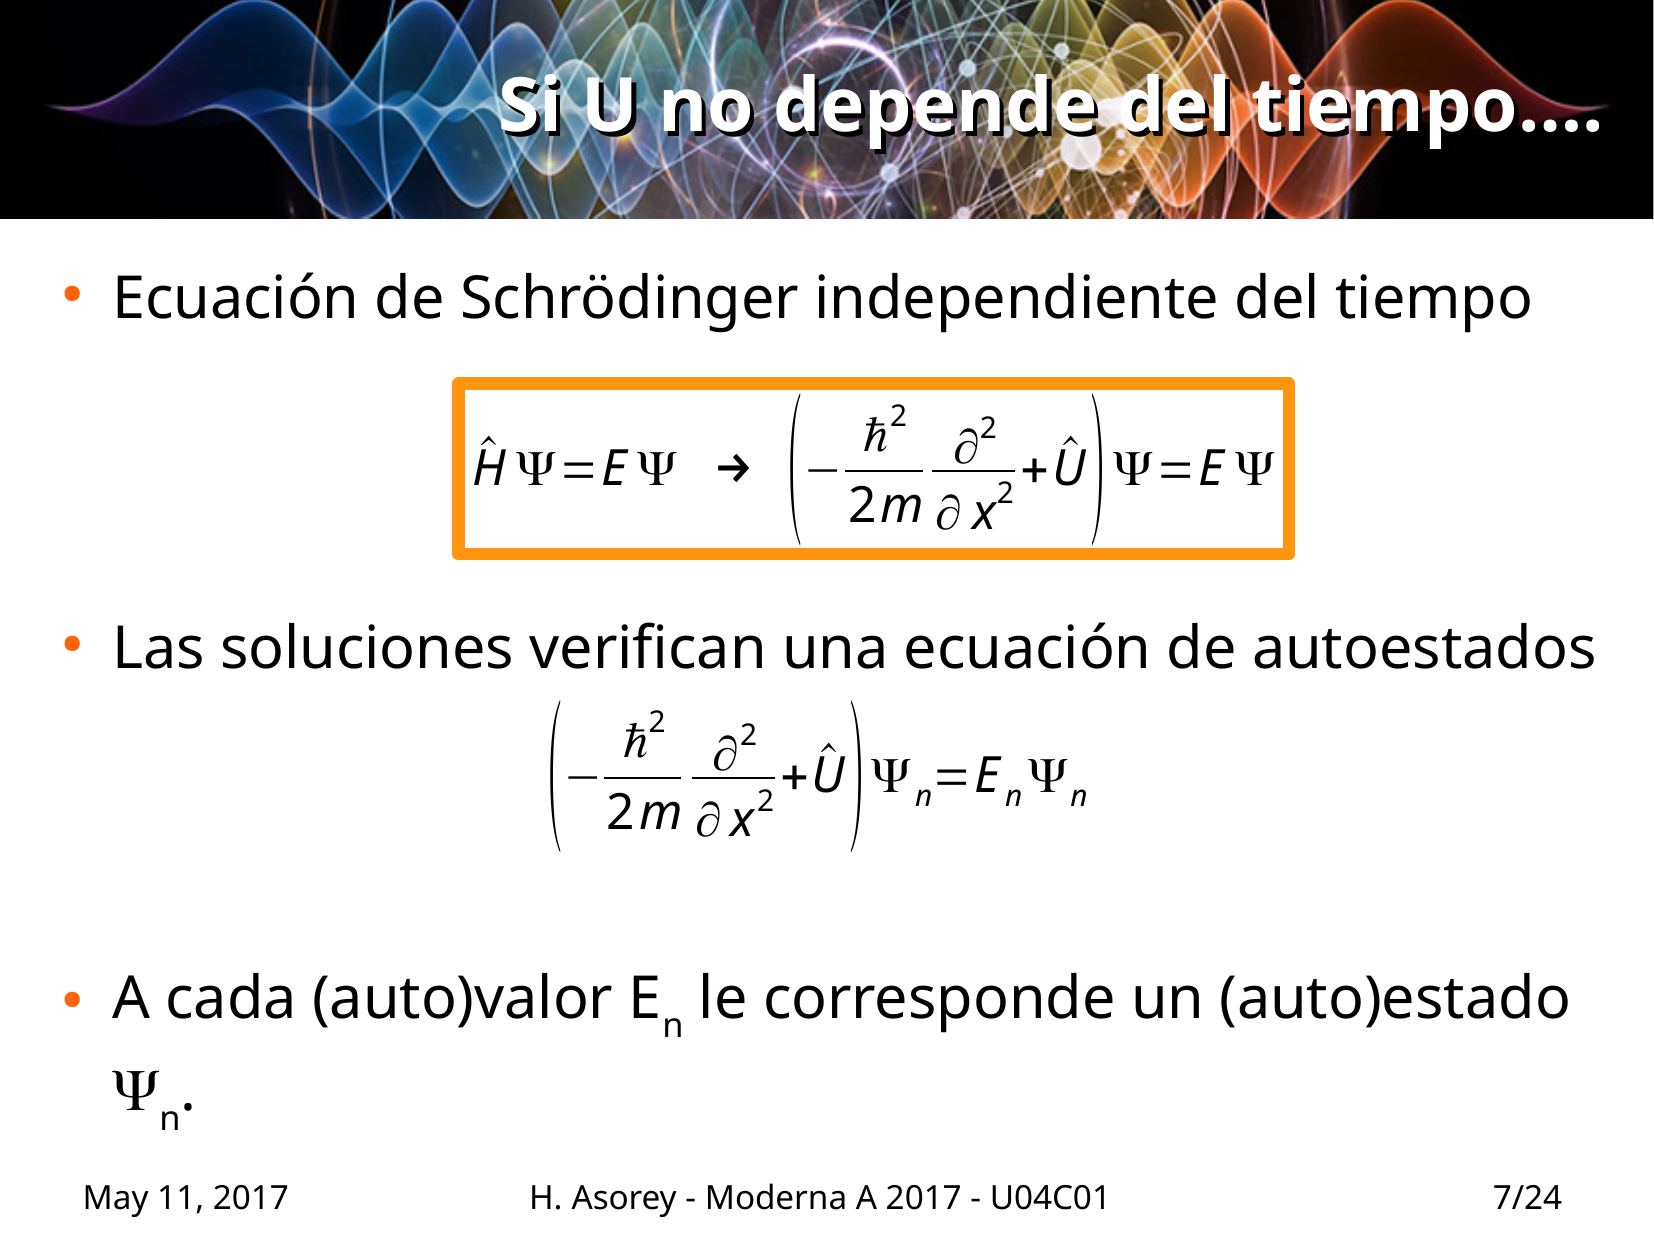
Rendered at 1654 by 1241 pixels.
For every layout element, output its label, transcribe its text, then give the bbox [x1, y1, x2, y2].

picture [0, 0, 1654, 219]
list Ecuación de Schrödinger independiente del tiempo Las soluciones verifican una ecuación de autoestados A cada (auto)valor En le corresponde un (auto)estado Yn. [45, 255, 1606, 1156]
chart [540, 697, 1093, 856]
title Si U no depende del tiempo…. [45, 15, 1606, 191]
chart [465, 390, 1283, 548]
